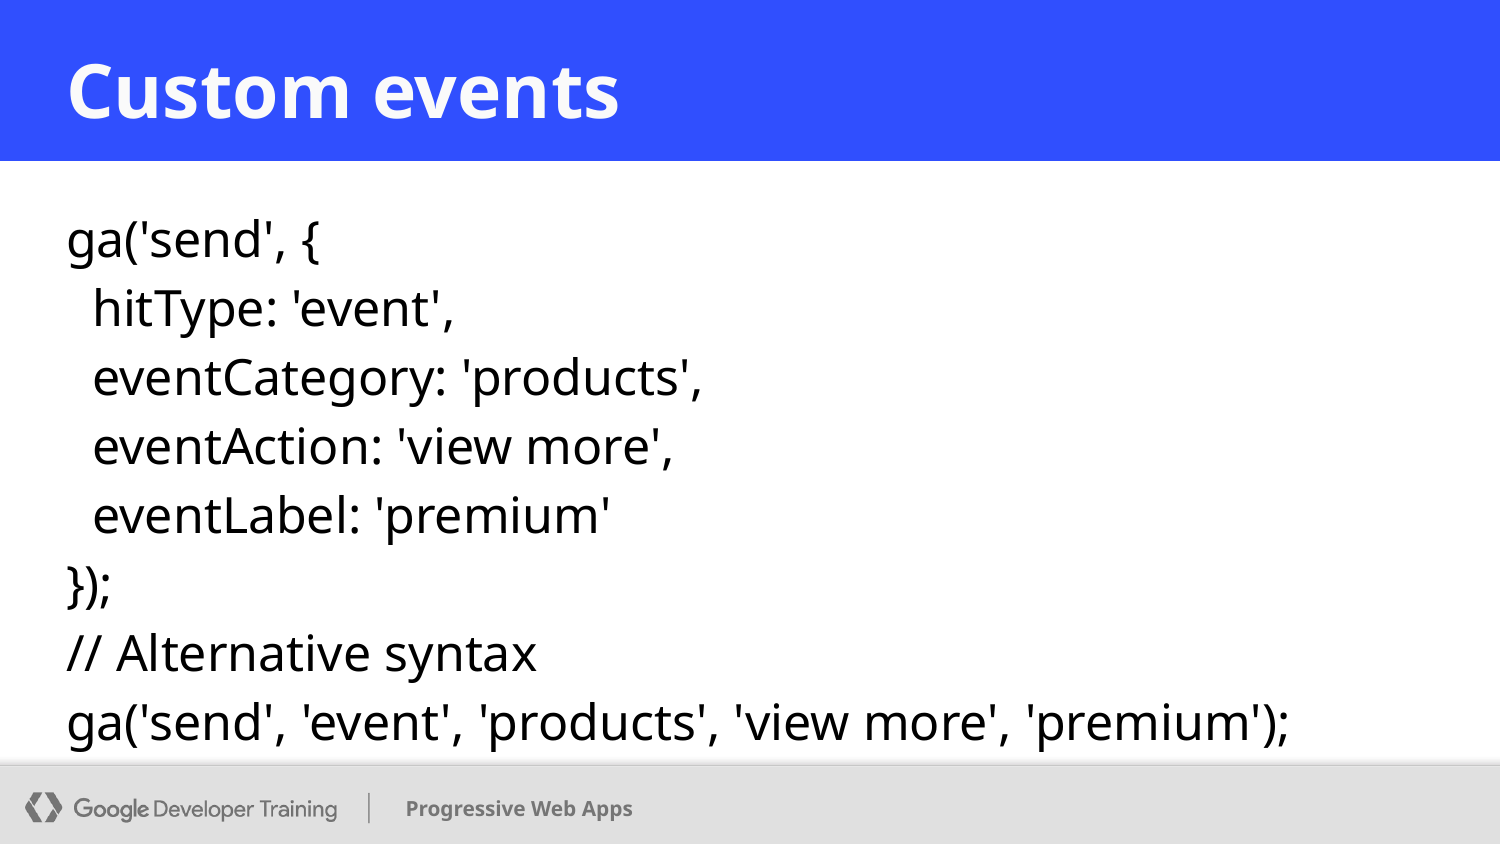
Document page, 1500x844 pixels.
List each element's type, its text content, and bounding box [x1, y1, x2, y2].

list ga('send', { hitType: 'event', eventCategory: 'products', eventAction: 'view more', eventLabel: 'premium' }); // Alternative syntax ga('send', 'event', 'products', 'view more', 'premium'); [51, 183, 1449, 752]
picture [0, 161, 1500, 844]
title Custom events [51, 28, 1449, 122]
